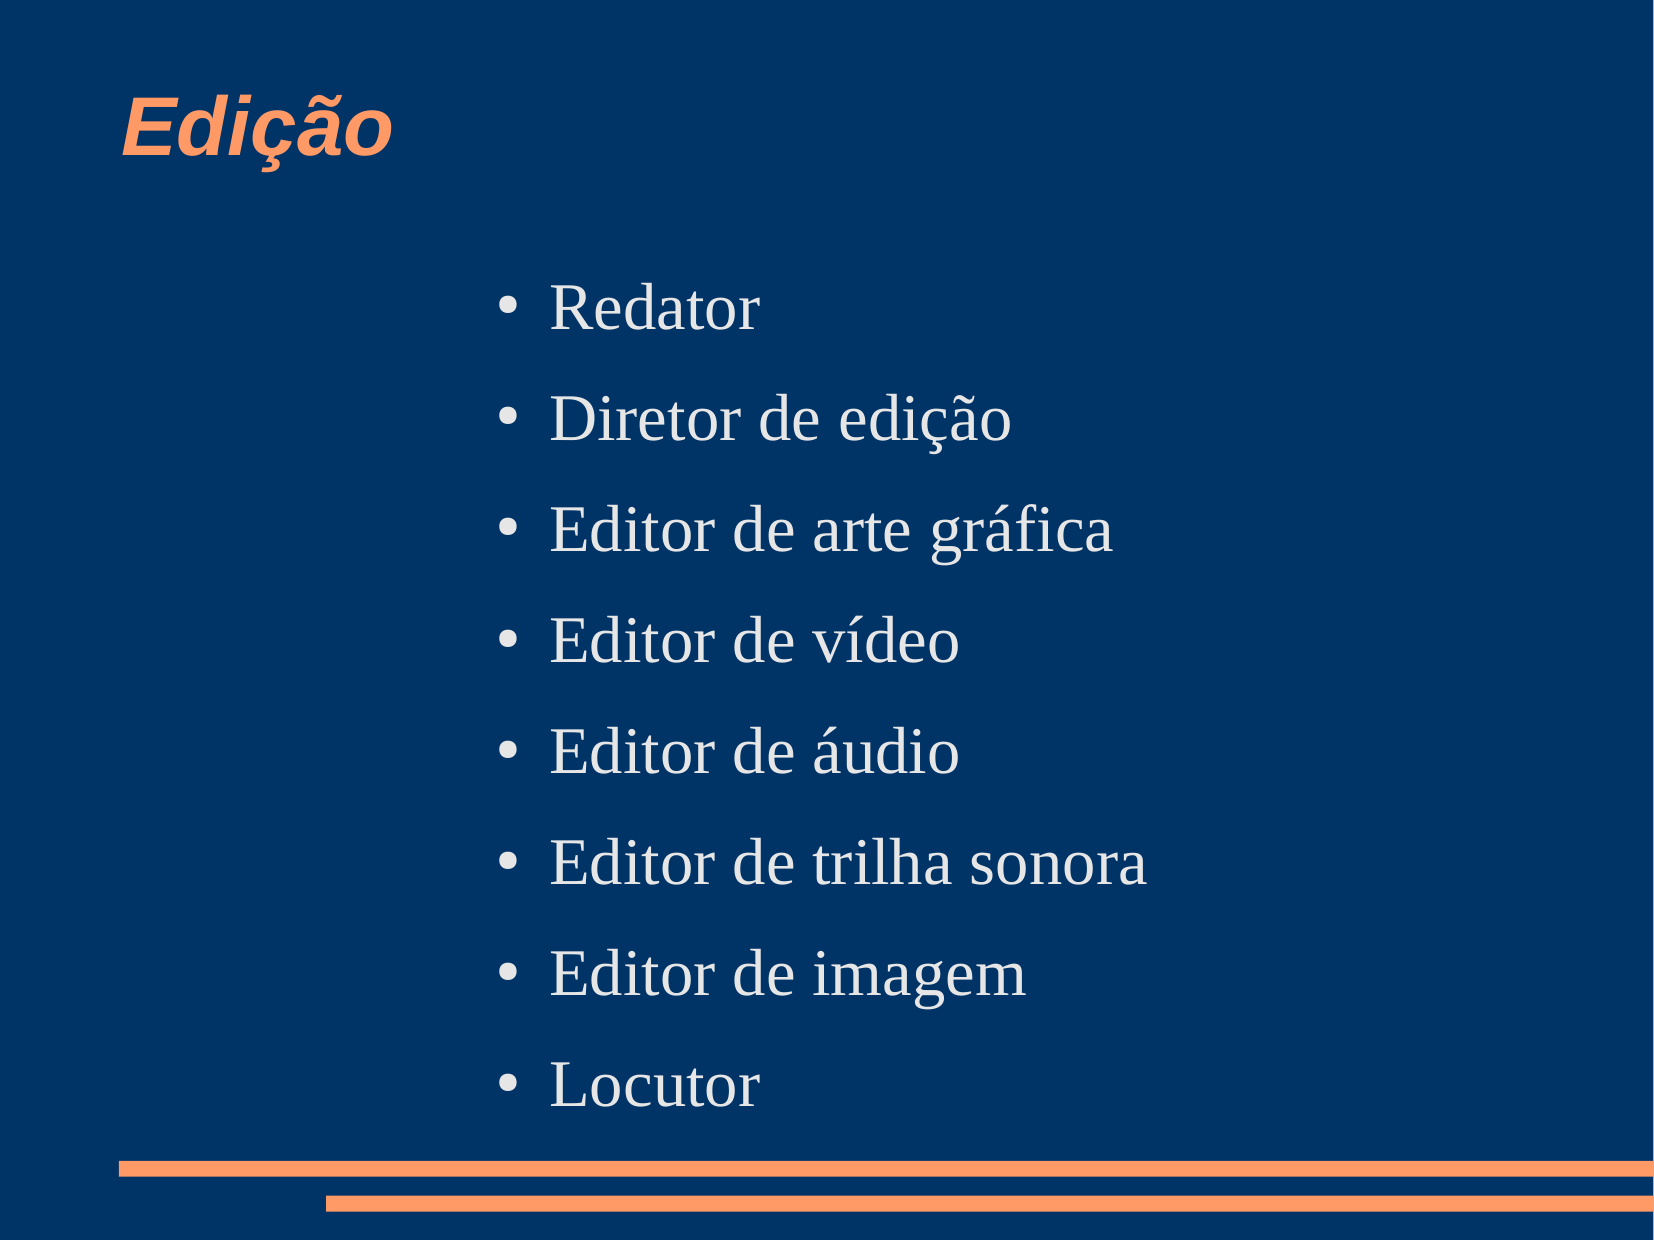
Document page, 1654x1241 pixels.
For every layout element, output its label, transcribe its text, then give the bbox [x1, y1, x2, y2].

list Redator Diretor de edição Editor de arte gráfica Editor de vídeo Editor de áudio Editor de trilha sonora Editor de imagem Locutor [478, 232, 1654, 1085]
title Edição [121, 22, 1534, 230]
